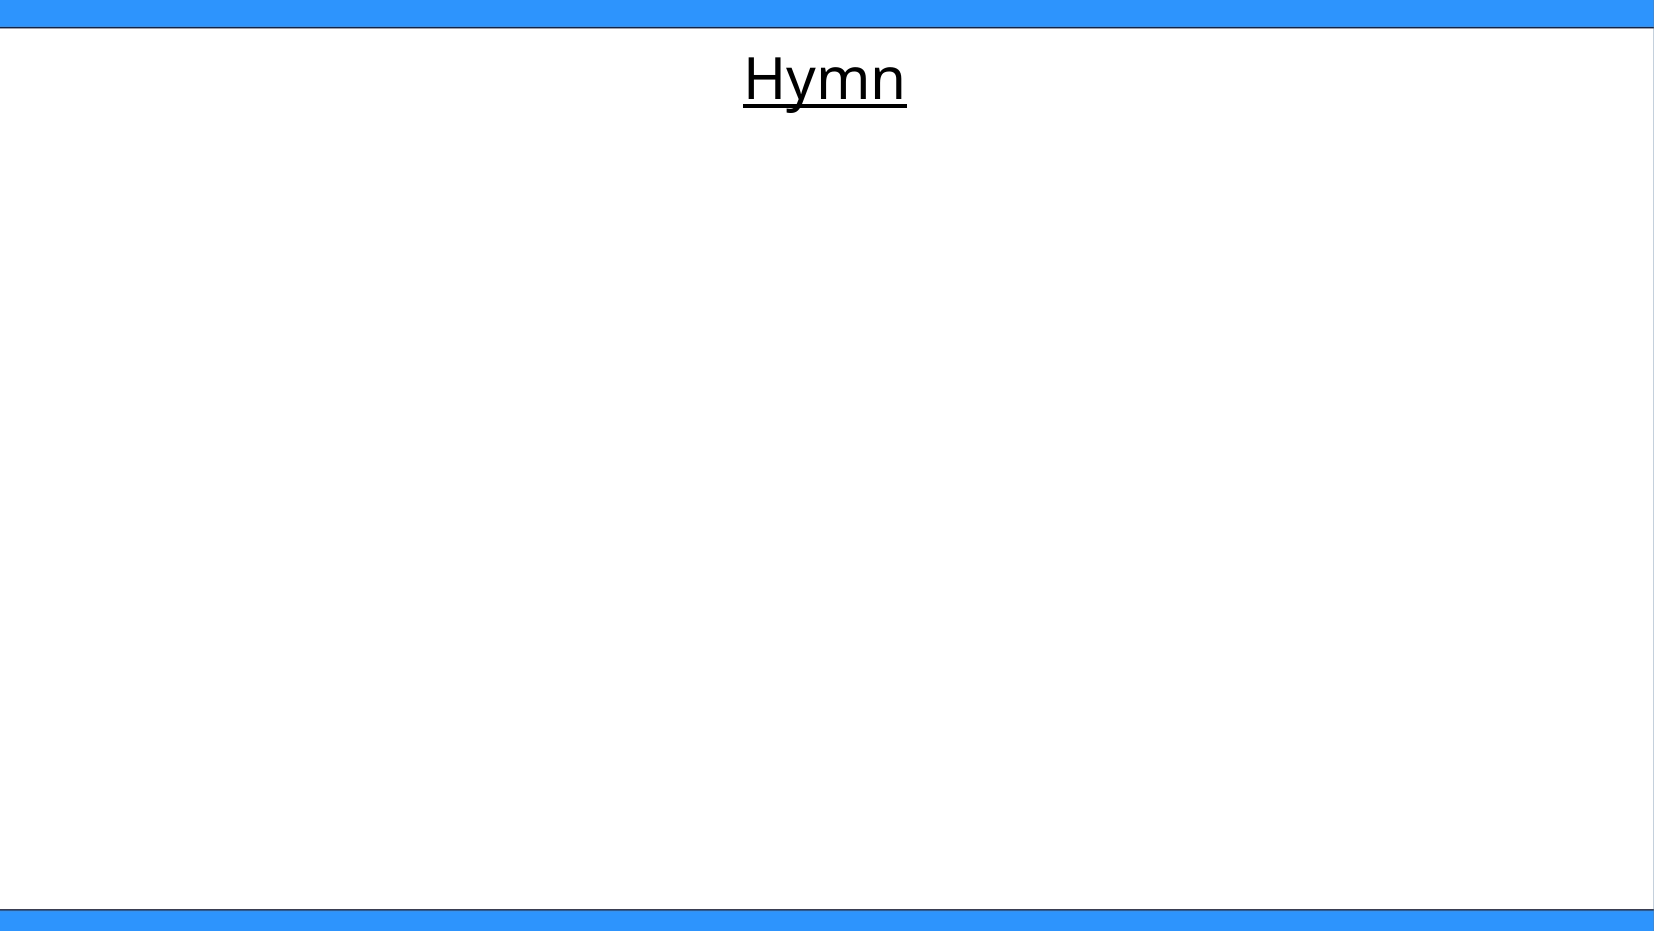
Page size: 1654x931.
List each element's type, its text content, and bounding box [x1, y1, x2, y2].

text_box Hymn [120, 30, 1531, 200]
picture [0, 0, 1654, 931]
